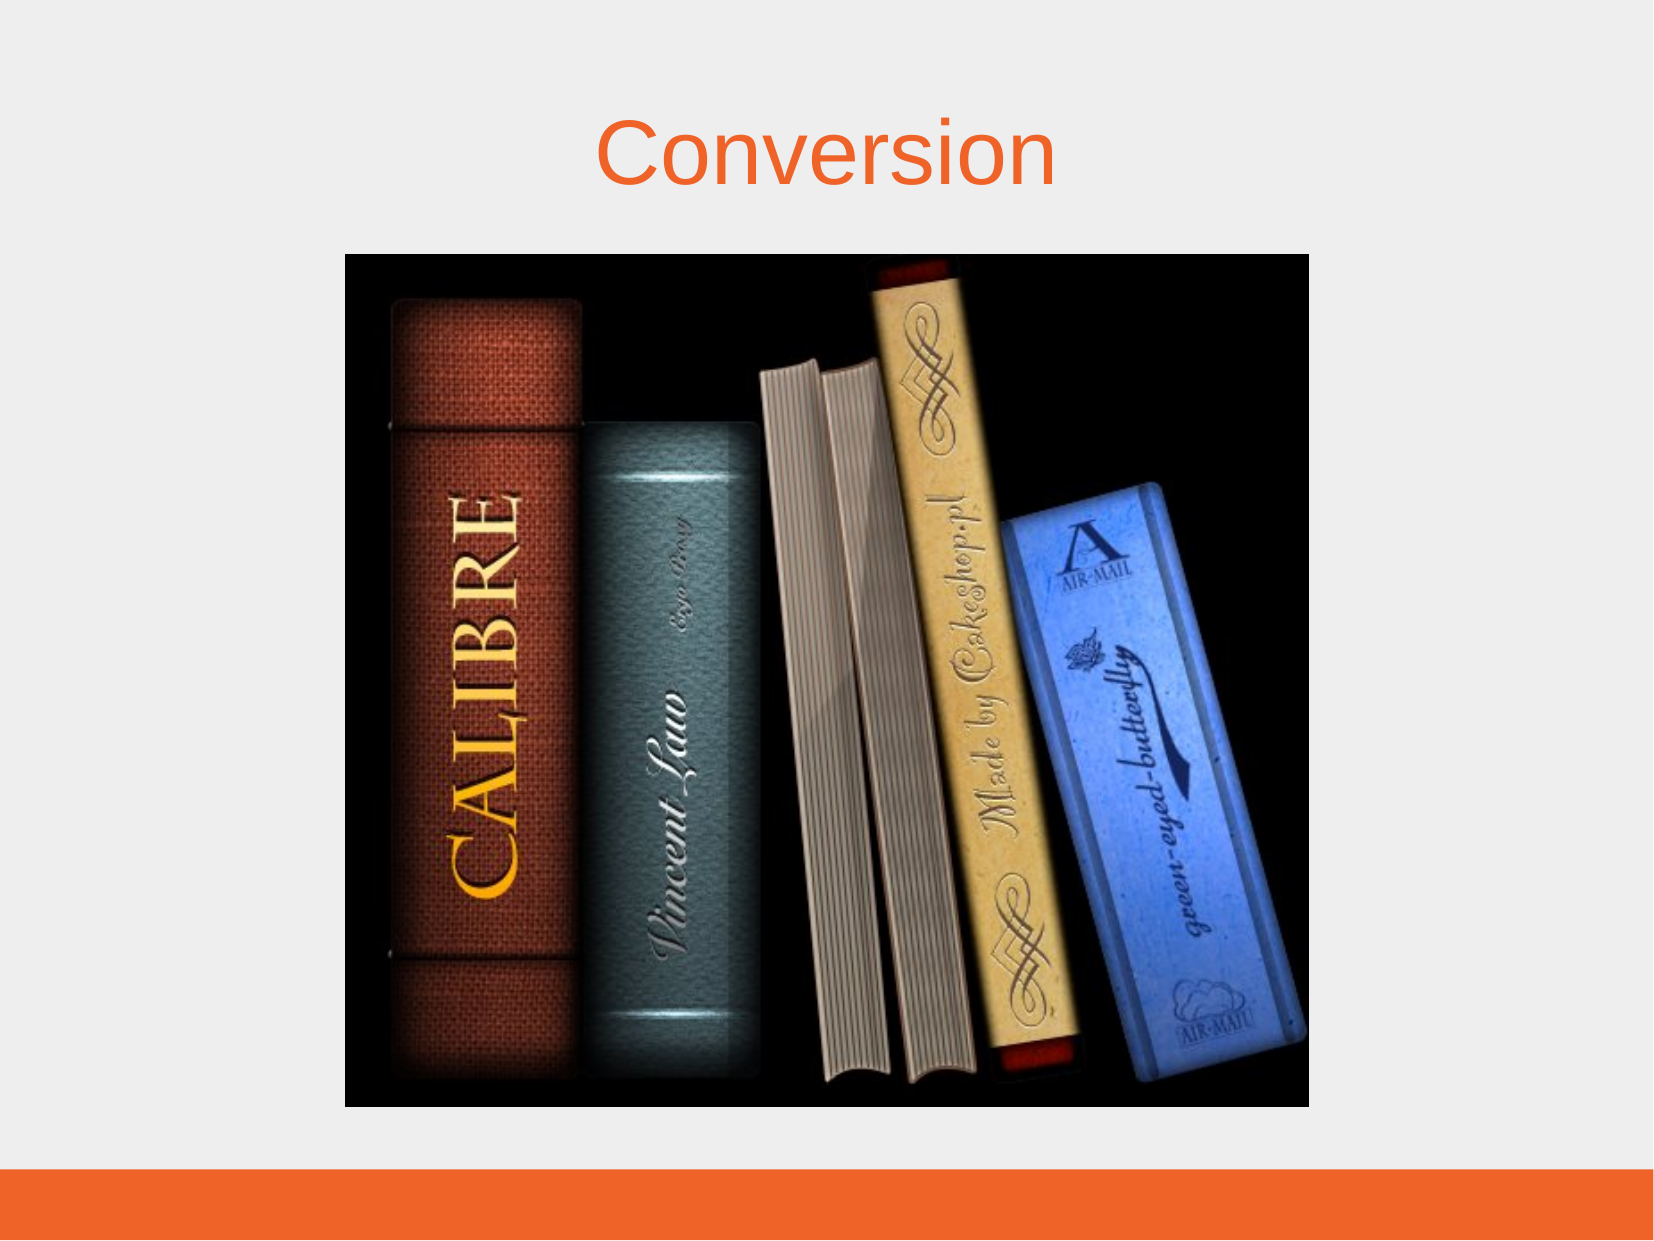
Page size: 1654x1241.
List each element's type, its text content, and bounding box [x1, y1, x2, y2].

text_box [0, 1169, 1654, 1241]
picture [345, 254, 1309, 1107]
title Conversion [82, 49, 1571, 257]
